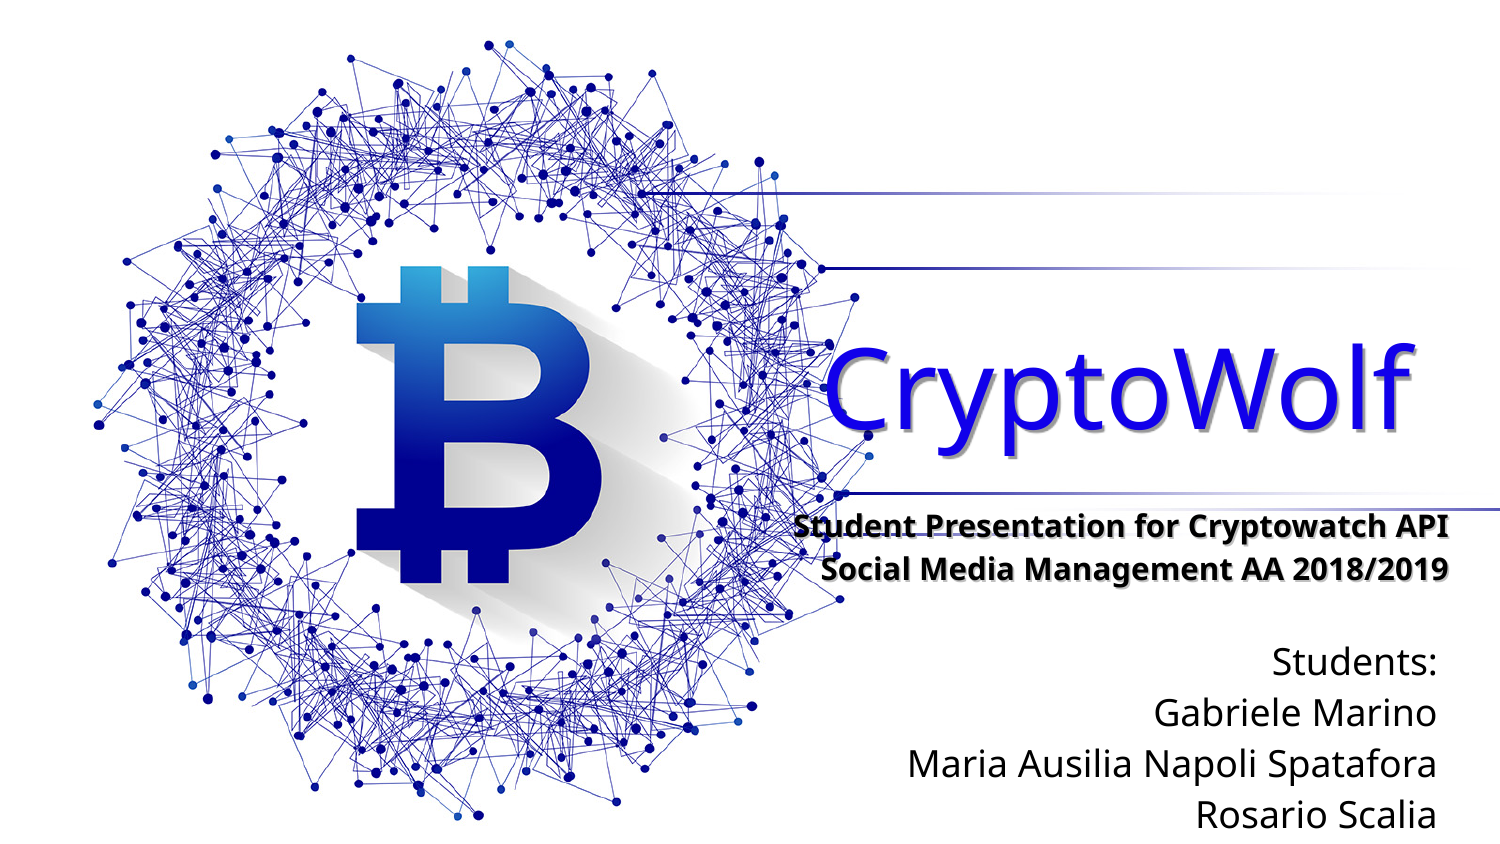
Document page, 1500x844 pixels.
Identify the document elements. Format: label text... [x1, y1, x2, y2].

text_box Students: Gabriele Marino Maria Ausilia Napoli Spatafora Rosario Scalia [755, 627, 1453, 794]
picture [0, 0, 1500, 844]
title CryptoWolf [73, 271, 1427, 498]
text_box Student Presentation for Cryptowatch API Social Media Management AA 2018/2019 [578, 497, 1465, 613]
